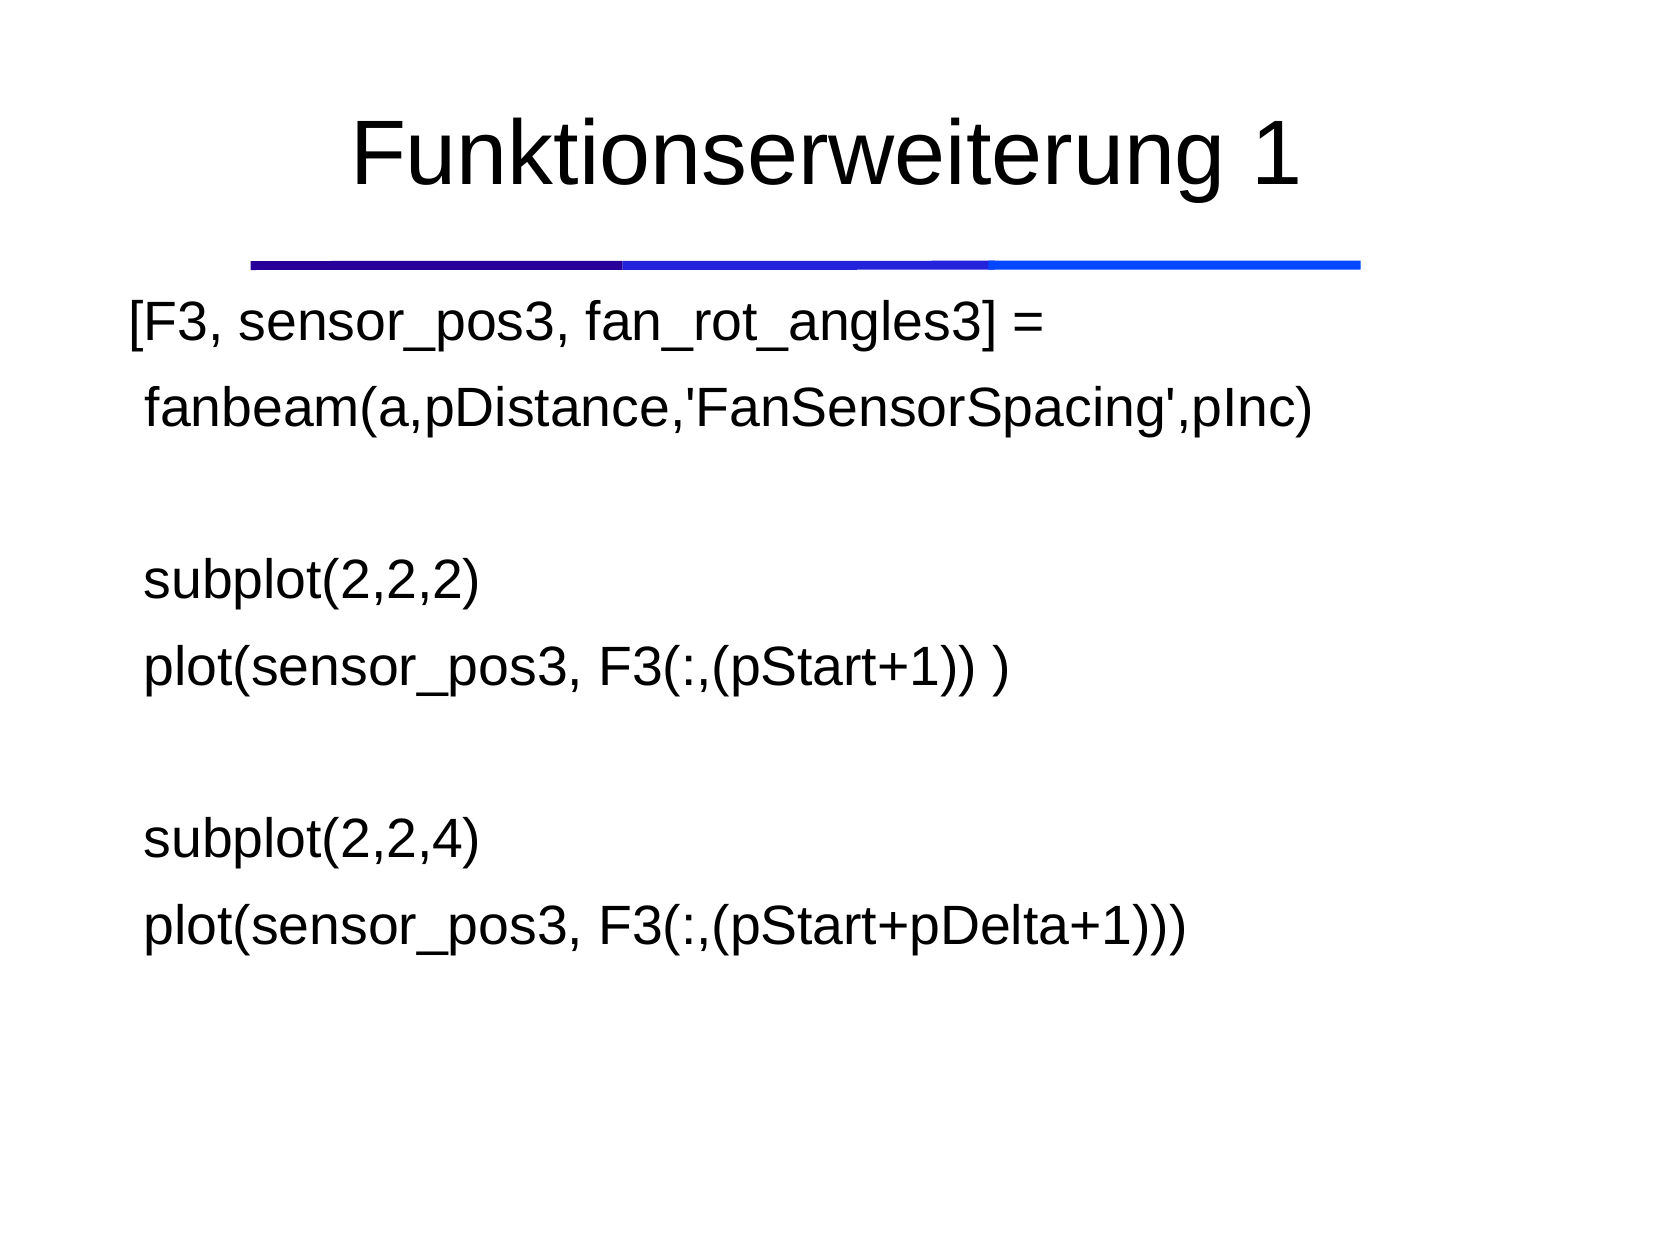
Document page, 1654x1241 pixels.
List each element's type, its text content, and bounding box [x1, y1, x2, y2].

title Funktionserweiterung 1 [82, 49, 1571, 257]
list [F3, sensor_pos3, fan_rot_angles3] = fanbeam(a,pDistance,'FanSensorSpacing',pInc) subplot(2,2,2) plot(sensor_pos3, F3(:,(pStart+1)) ) subplot(2,2,4) plot(sensor_pos3, F3(:,(pStart+pDelta+1))) [82, 290, 1538, 961]
